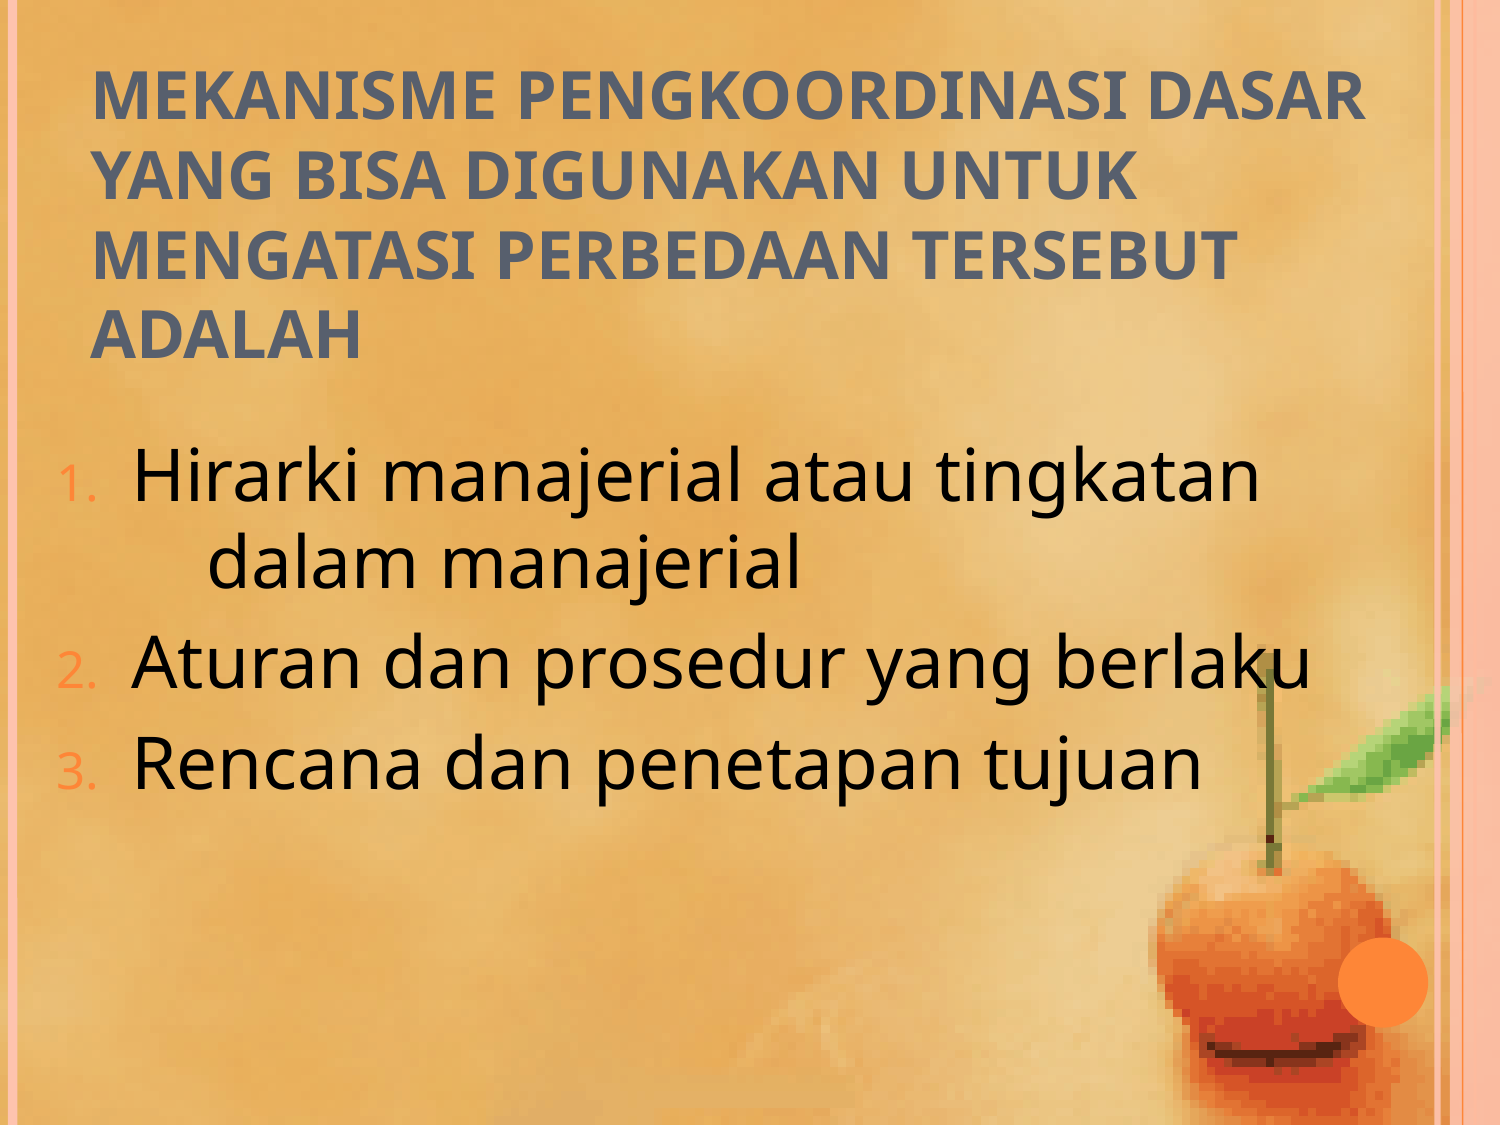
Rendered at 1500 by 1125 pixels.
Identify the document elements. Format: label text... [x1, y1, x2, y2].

title Mekanisme Pengkoordinasi Dasar yang bisa digunakan untuk mengatasi perbedaan tersebut adalah [75, 45, 1436, 374]
list Hirarki manajerial atau tingkatan dalam manajerial Aturan dan prosedur yang berlaku Rencana dan penetapan tujuan [41, 420, 1388, 823]
